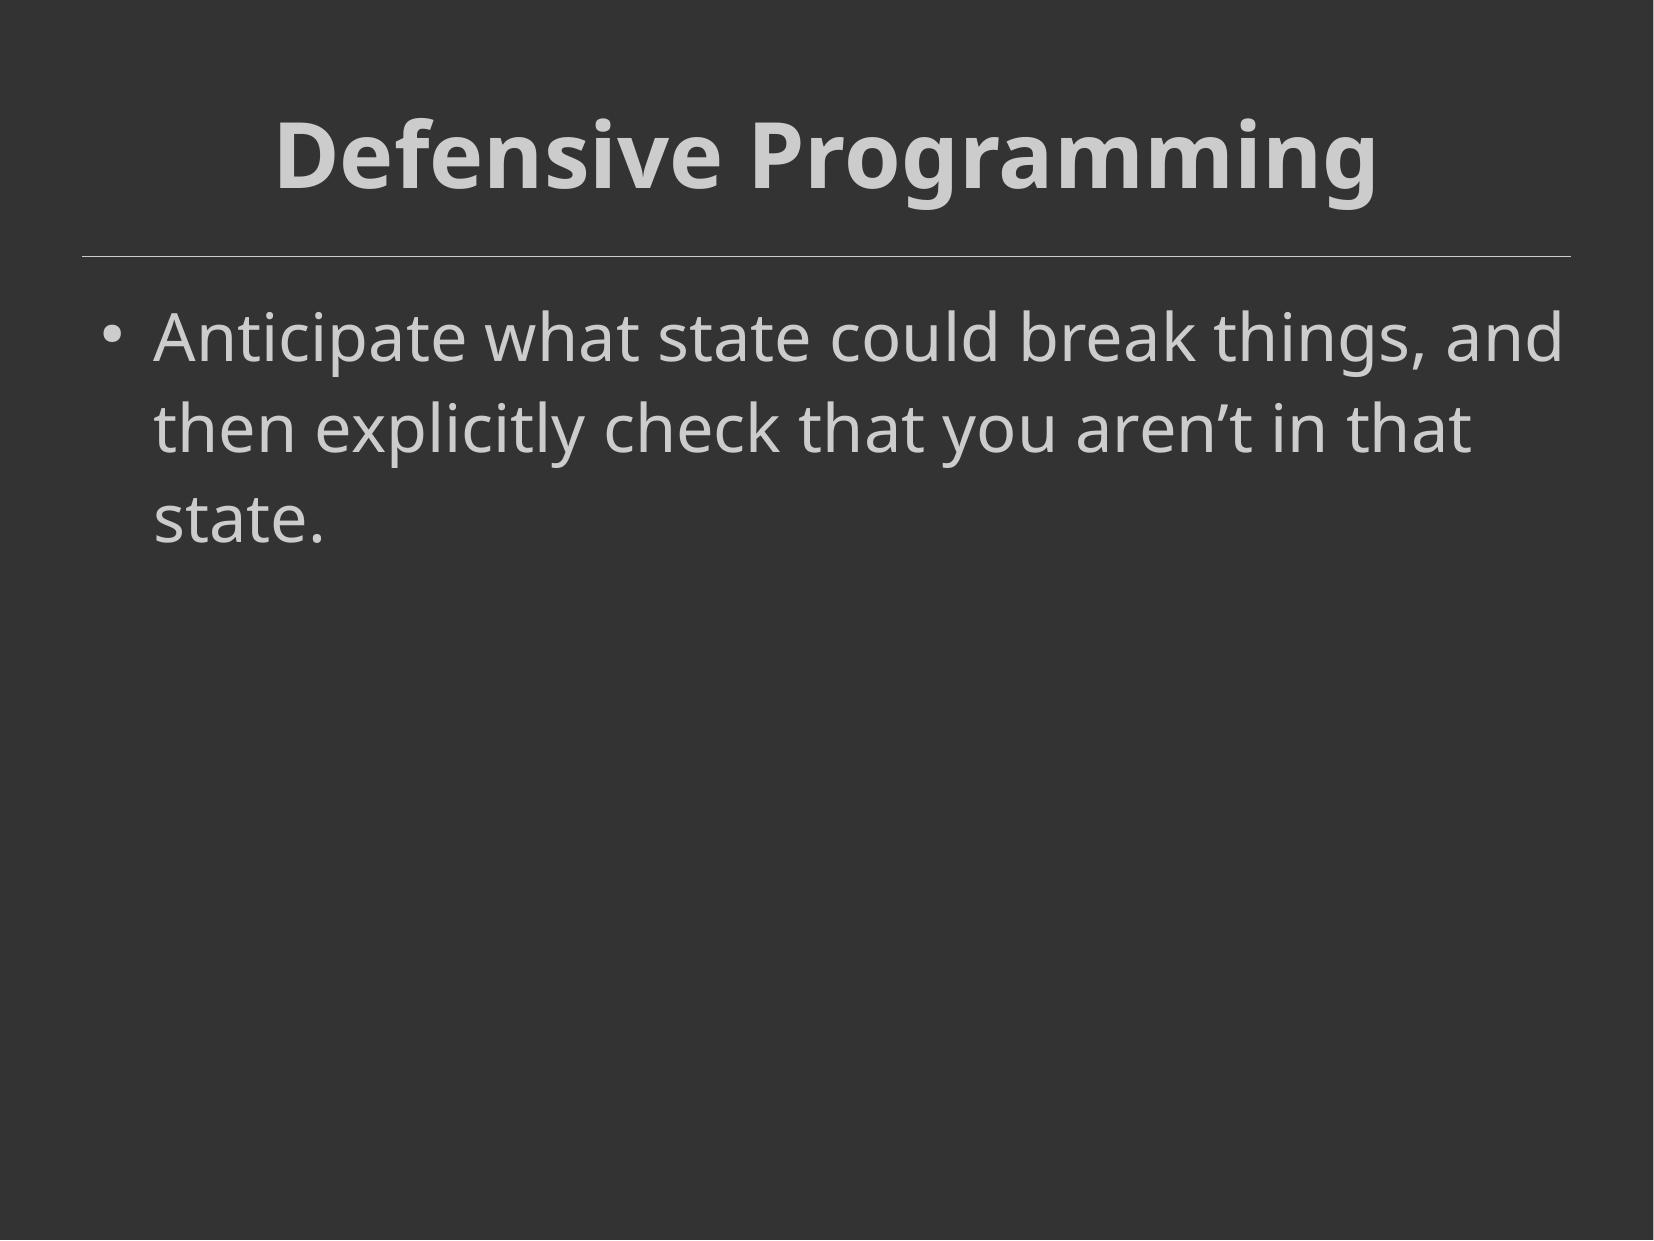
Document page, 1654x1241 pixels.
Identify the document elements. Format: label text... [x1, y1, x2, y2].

list Anticipate what state could break things, and then explicitly check that you aren’t in that state. [82, 290, 1571, 1010]
title Defensive Programming [82, 49, 1571, 257]
